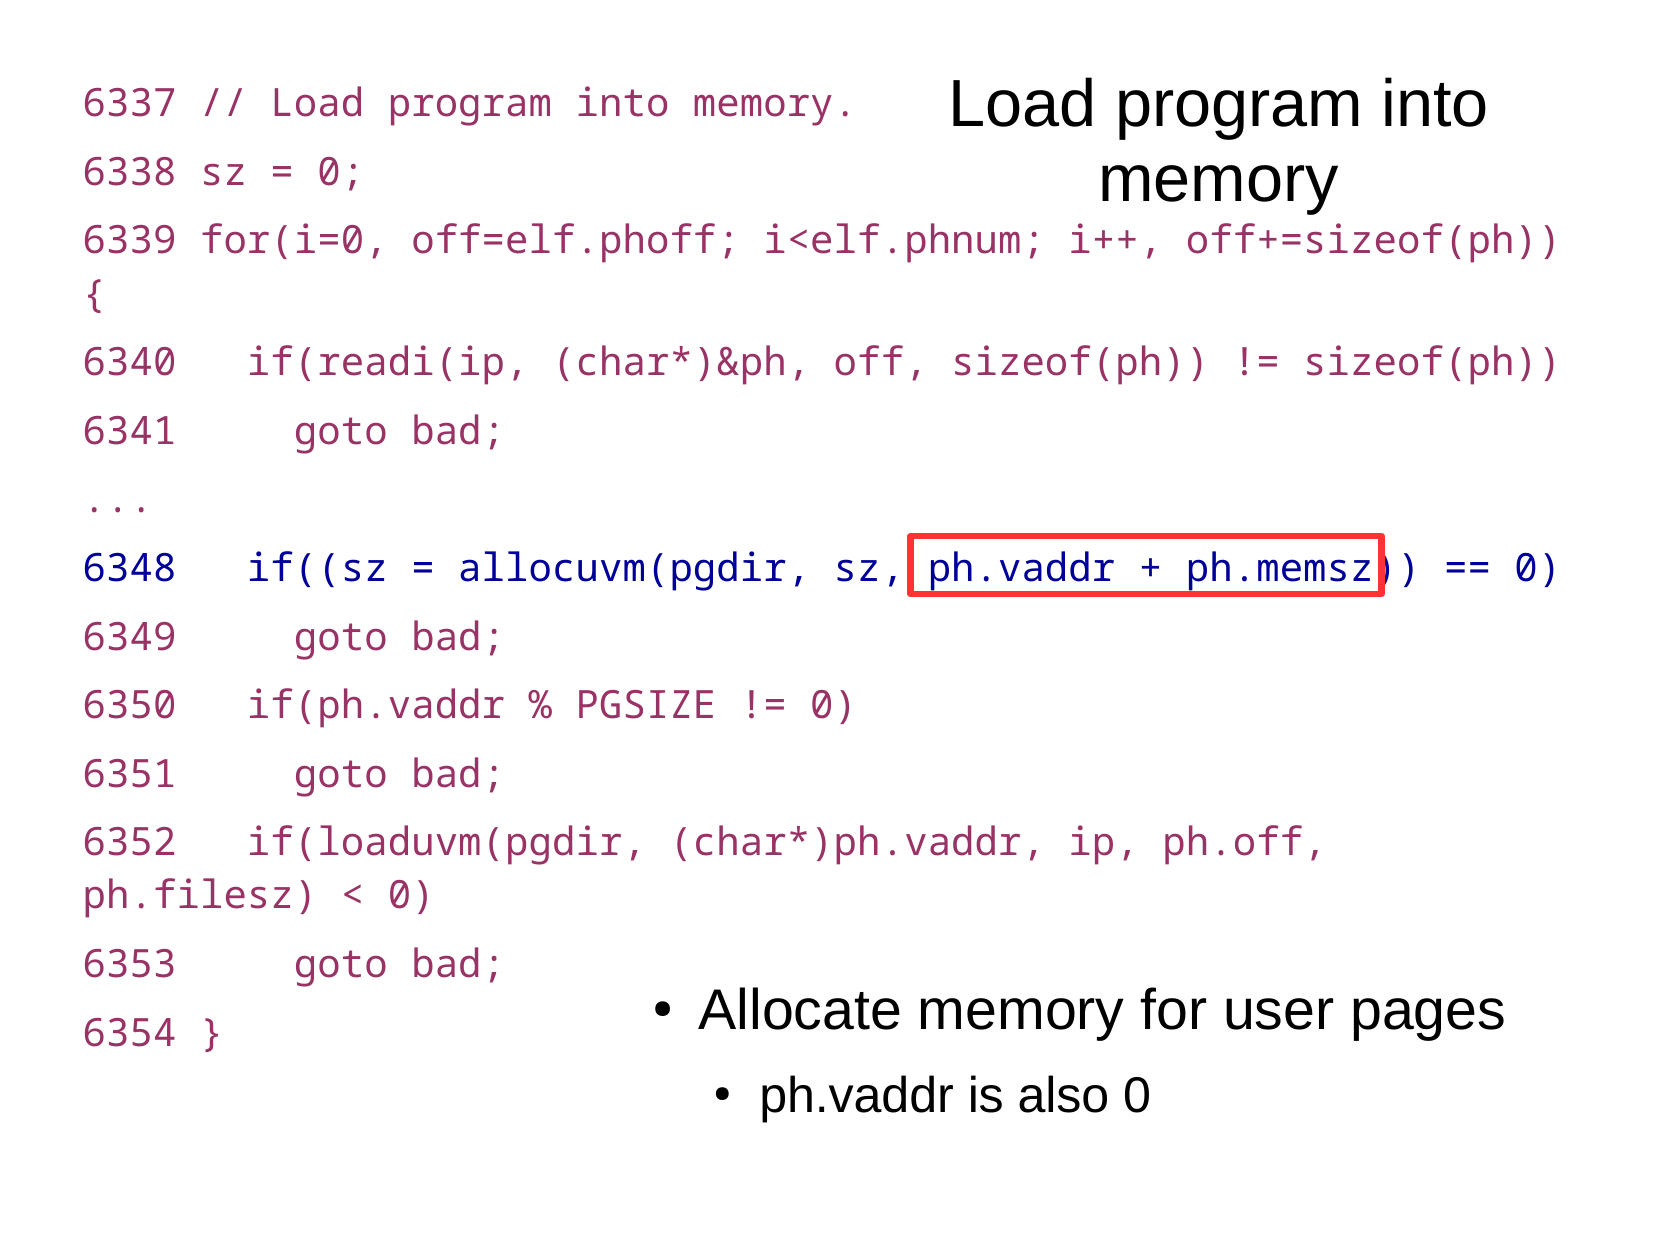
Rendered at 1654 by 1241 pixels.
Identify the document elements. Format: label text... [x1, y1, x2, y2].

title Load program into memory [825, 37, 1613, 245]
list 6337 // Load program into memory. 6338 sz = 0; 6339 for(i=0, off=elf.phoff; i<elf.phnum; i++, off+=sizeof(ph)){ 6340 if(readi(ip, (char*)&ph, off, sizeof(ph)) != sizeof(ph)) 6341 goto bad; ... 6348 if((sz = allocuvm(pgdir, sz, ph.vaddr + ph.memsz)) == 0) 6349 goto bad; 6350 if(ph.vaddr % PGSIZE != 0) 6351 goto bad; 6352 if(loaduvm(pgdir, (char*)ph.vaddr, ip, ph.off, ph.filesz) < 0) 6353 goto bad; 6354 } [82, 75, 1571, 1163]
list Allocate memory for user pages ph.vaddr is also 0 [637, 978, 1530, 1126]
